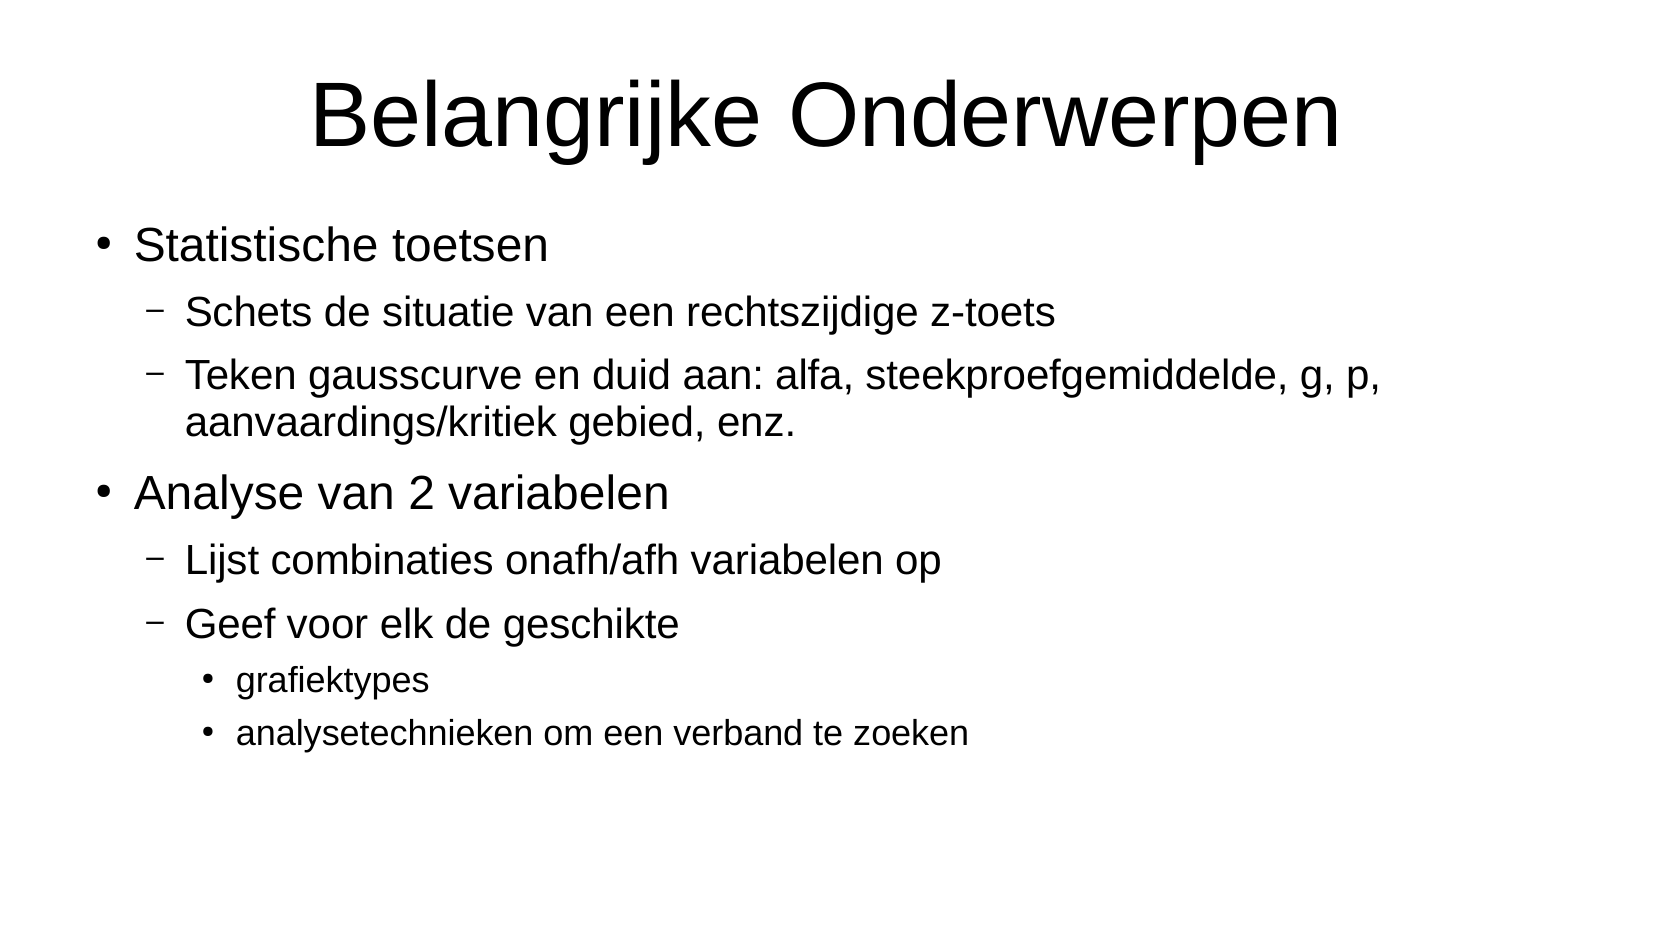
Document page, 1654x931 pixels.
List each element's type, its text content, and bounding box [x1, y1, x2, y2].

title Belangrijke Onderwerpen [82, 37, 1571, 193]
list Statistische toetsen Schets de situatie van een rechtszijdige z-toets Teken gausscurve en duid aan: alfa, steekproefgemiddelde, g, p, aanvaardings/kritiek gebied, enz. Analyse van 2 variabelen Lijst combinaties onafh/afh variabelen op Geef voor elk de geschikte grafiektypes analysetechnieken om een verband te zoeken [82, 217, 1571, 758]
